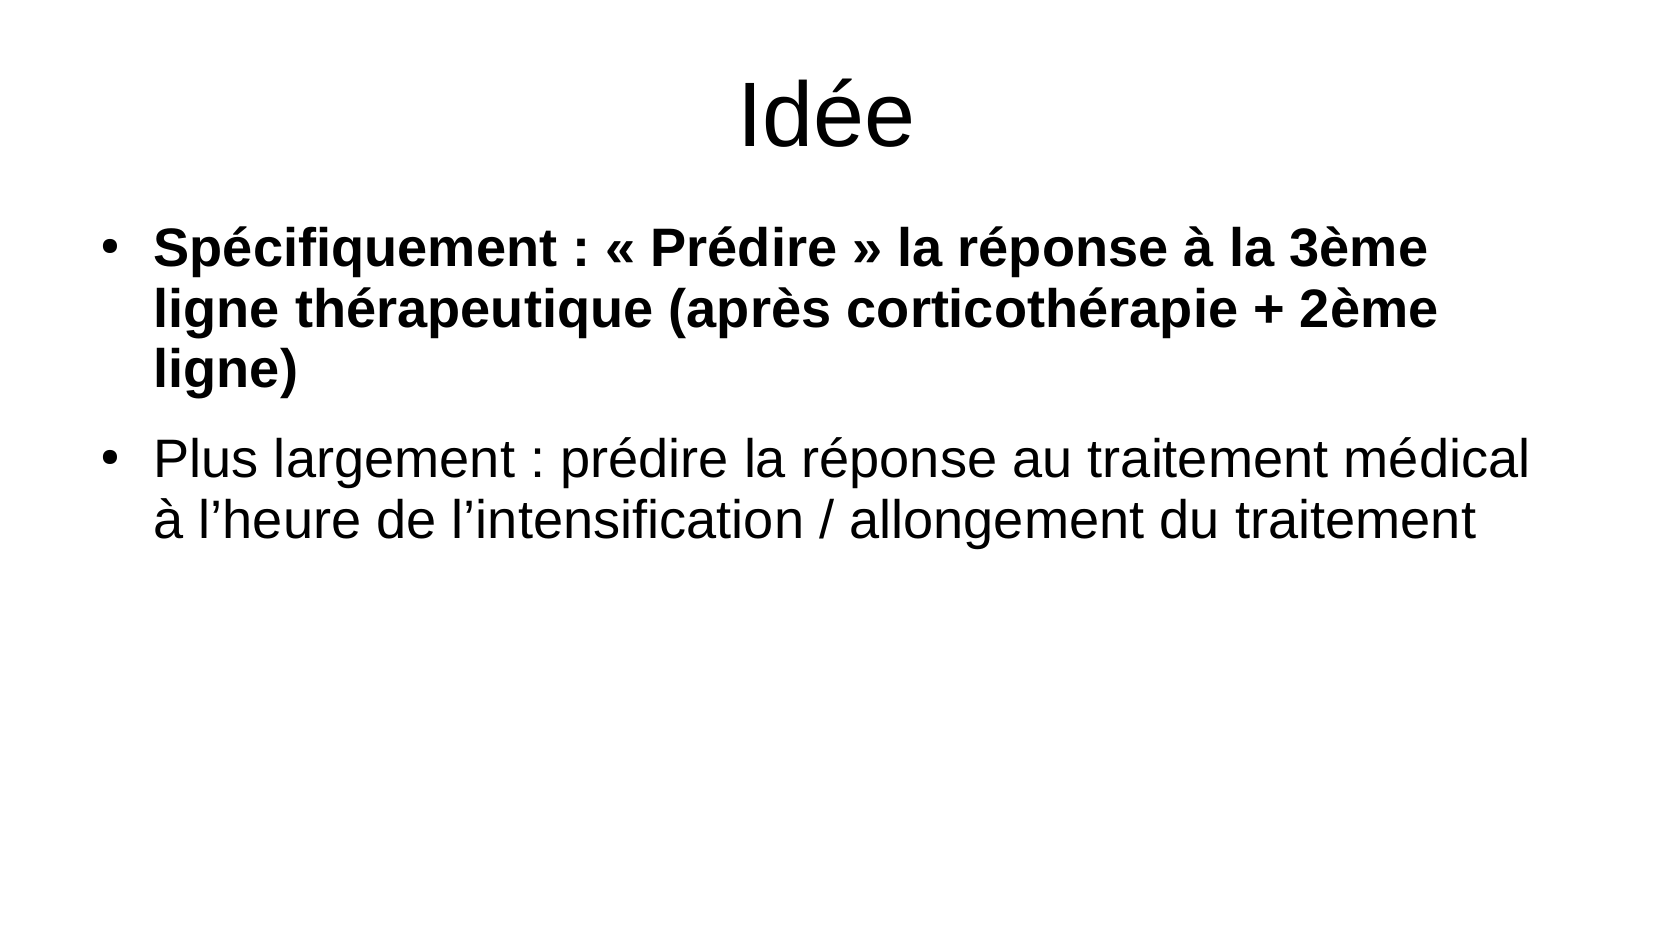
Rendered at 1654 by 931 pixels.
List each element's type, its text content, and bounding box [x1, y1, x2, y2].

list Spécifiquement : « Prédire » la réponse à la 3ème ligne thérapeutique (après corticothérapie + 2ème ligne) Plus largement : prédire la réponse au traitement médical à l’heure de l’intensification / allongement du traitement [82, 217, 1571, 758]
title Idée [82, 37, 1571, 193]
